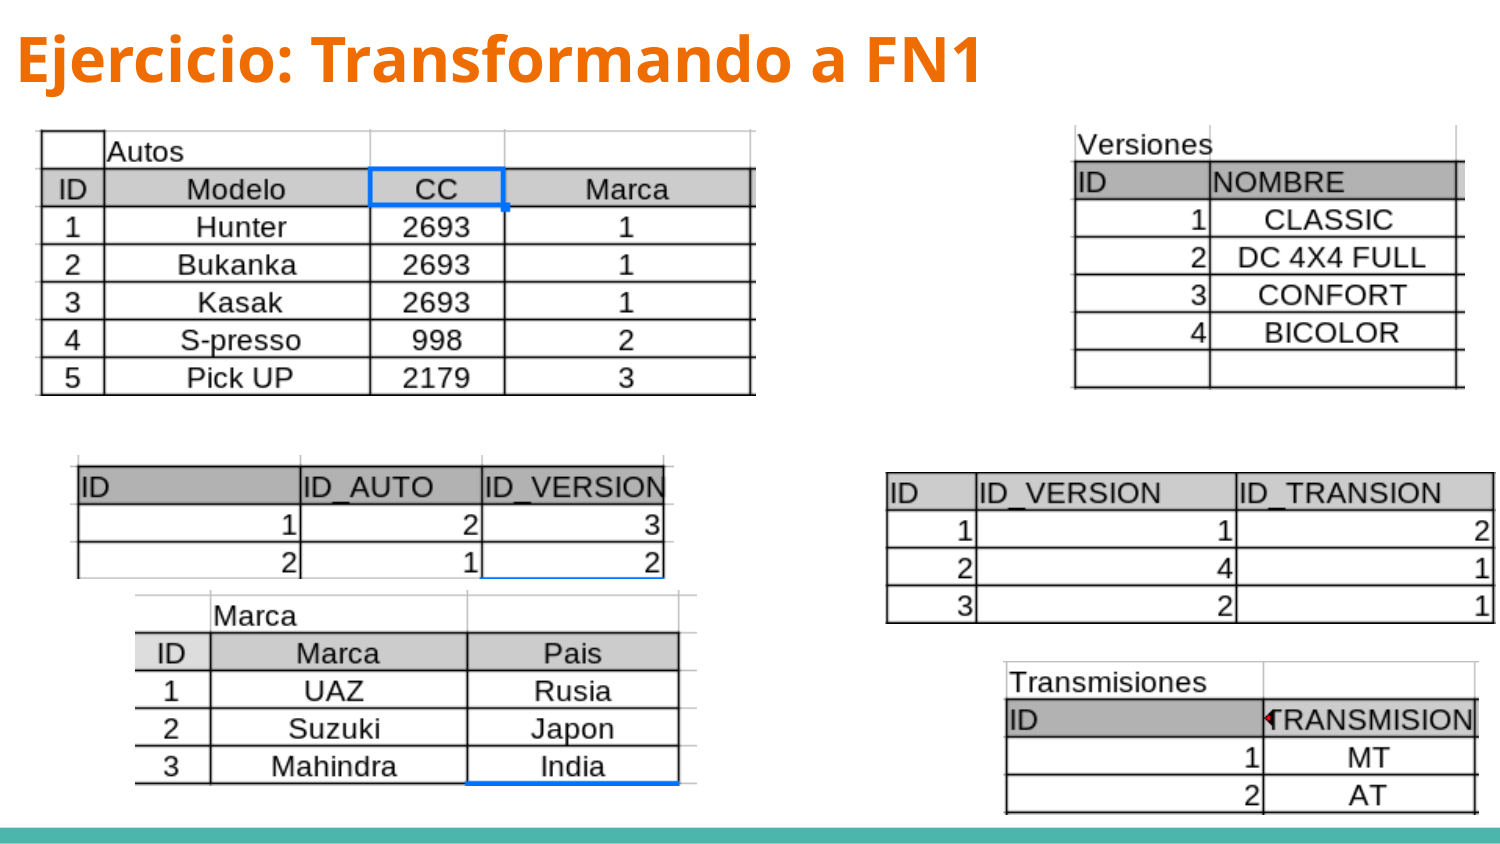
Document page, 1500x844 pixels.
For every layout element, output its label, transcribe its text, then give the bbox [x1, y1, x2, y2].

picture [885, 472, 1496, 624]
picture [70, 455, 674, 579]
picture [1070, 125, 1465, 390]
picture [135, 590, 697, 786]
picture [1003, 661, 1479, 815]
picture [35, 129, 756, 396]
title Ejercicio: Transformando a FN1 [0, 0, 1398, 116]
